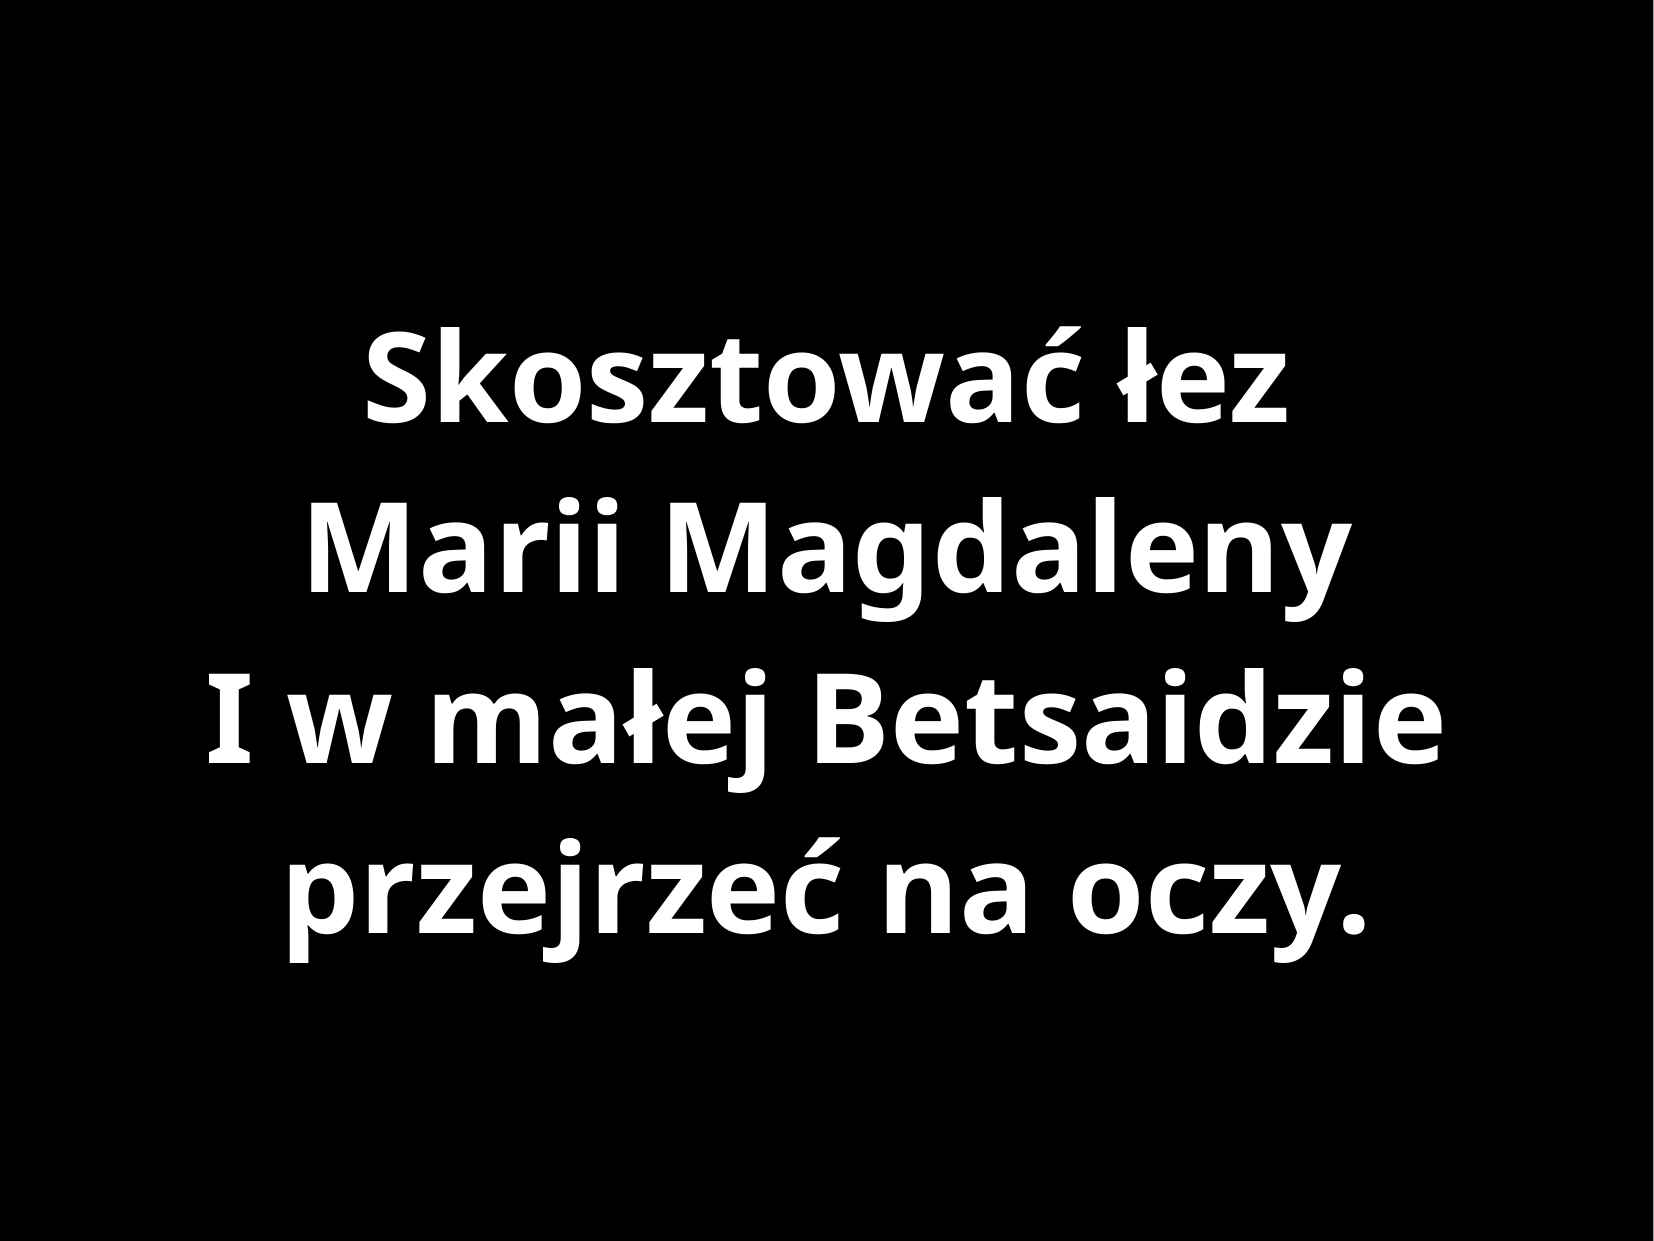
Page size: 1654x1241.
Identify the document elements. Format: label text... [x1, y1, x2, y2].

title Skosztować łez Marii Magdaleny I w małej Betsaidzie przejrzeć na oczy. [0, 0, 1654, 1241]
